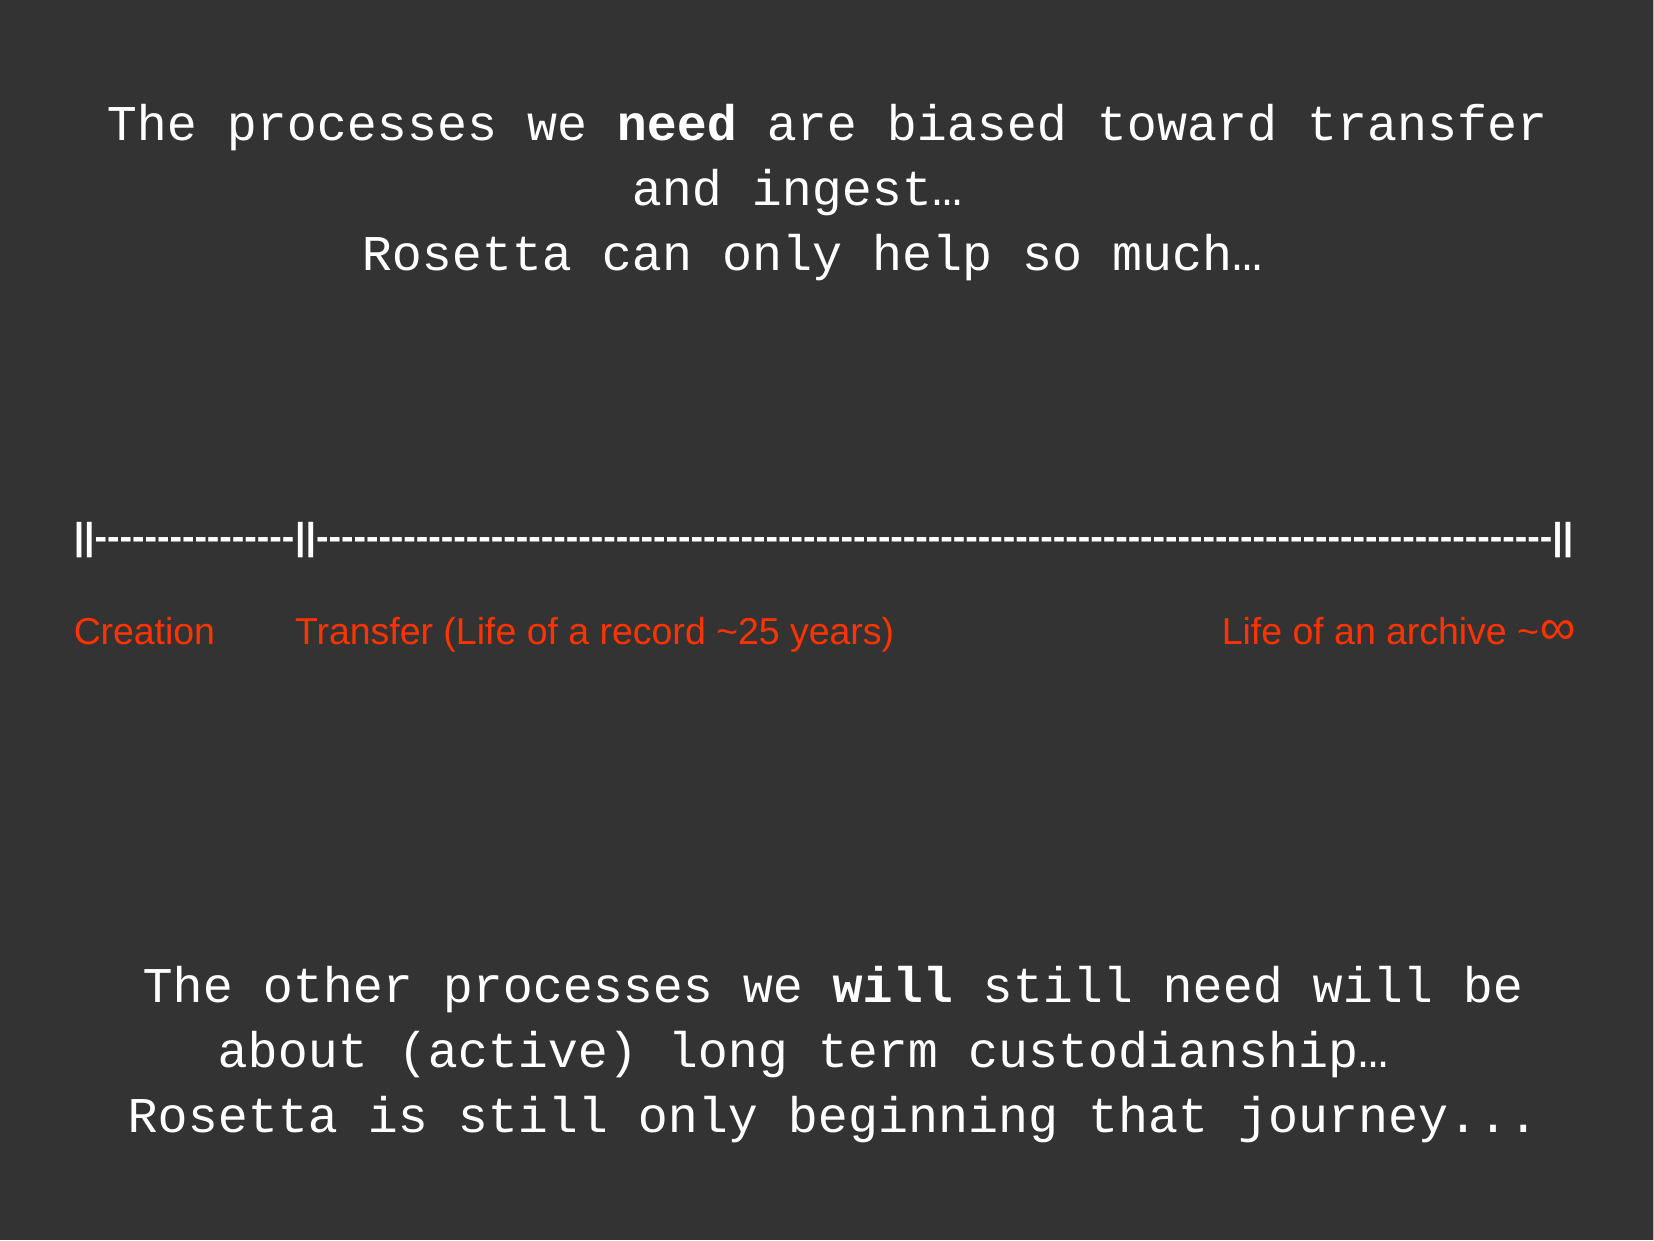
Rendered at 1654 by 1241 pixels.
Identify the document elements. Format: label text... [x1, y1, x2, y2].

title The other processes we will still need will be about (active) long term custodianship… Rosetta is still only beginning that journey... [70, 955, 1595, 1144]
title The processes we need are biased toward transfer and ingest… Rosetta can only help so much… [64, 94, 1589, 282]
text_box ||---------------- ||---------------------------------------------------------------------------------------------------|| Creation Transfer (Life of a record ~25 years) Life of an archive ~∞ [59, 507, 1595, 691]
